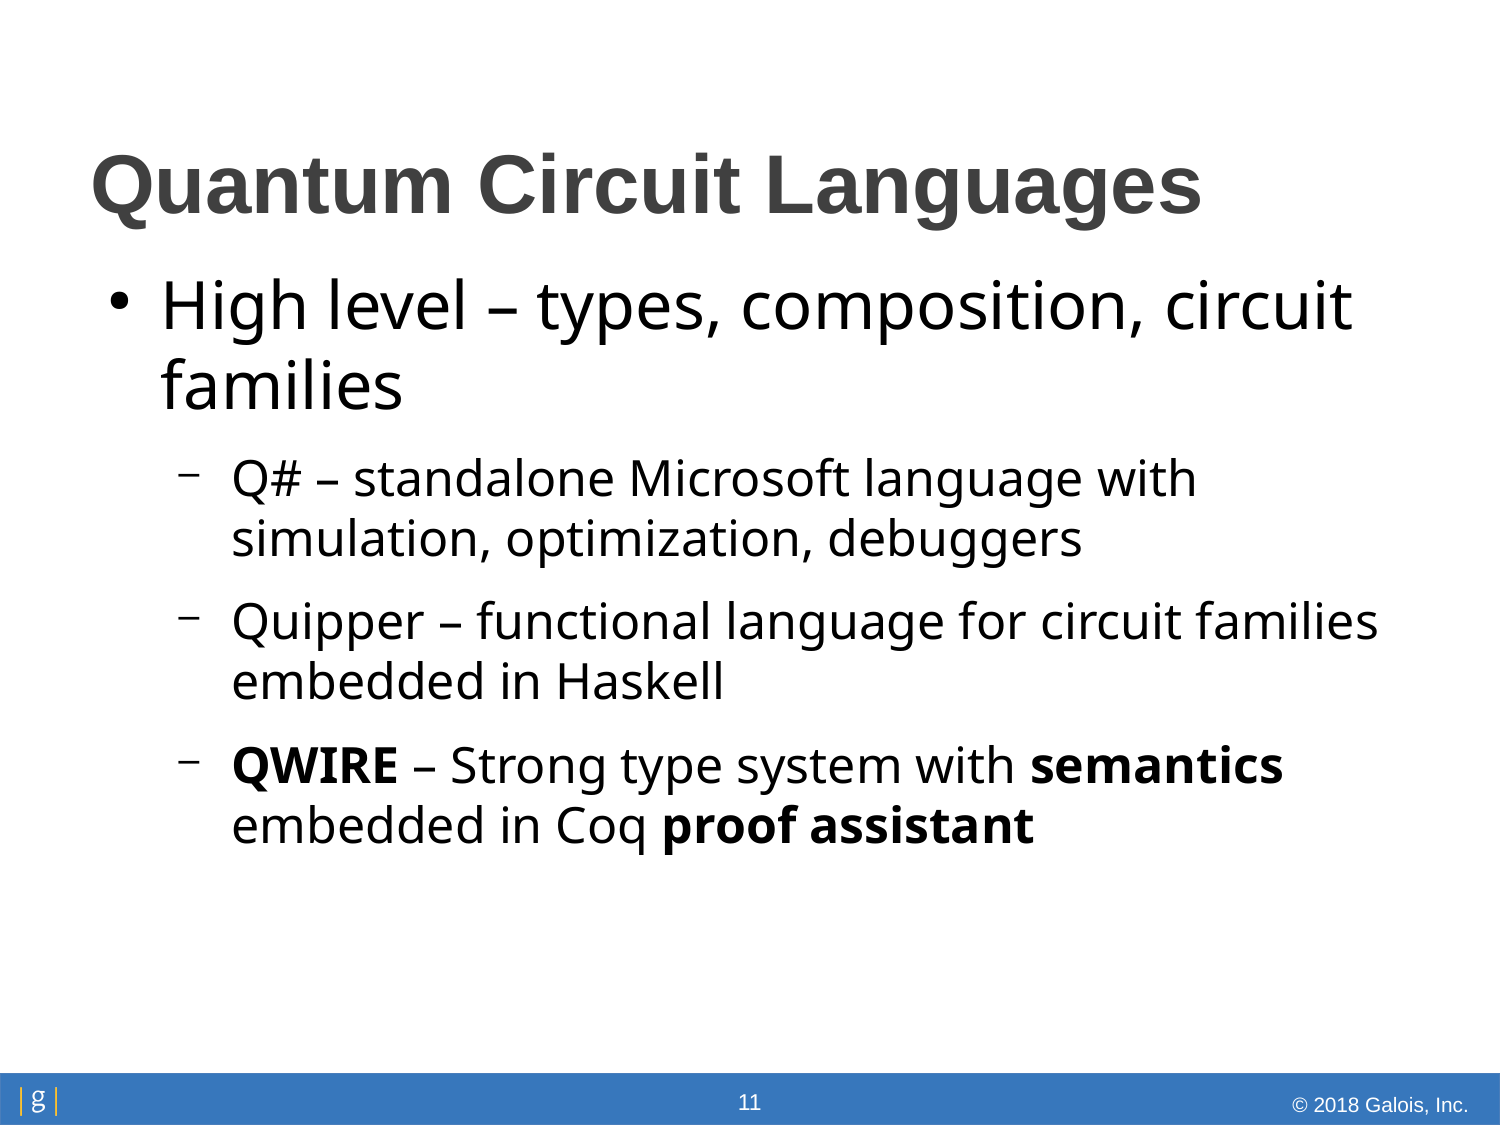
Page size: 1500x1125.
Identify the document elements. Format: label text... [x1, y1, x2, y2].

picture [20, 1087, 57, 1116]
list High level – types, composition, circuit families Q# – standalone Microsoft language with simulation, optimization, debuggers Quipper – functional language for circuit families embedded in Haskell QWIRE – Strong type system with semantics embedded in Coq proof assistant [75, 254, 1425, 930]
title Quantum Circuit Languages [75, 120, 1425, 240]
